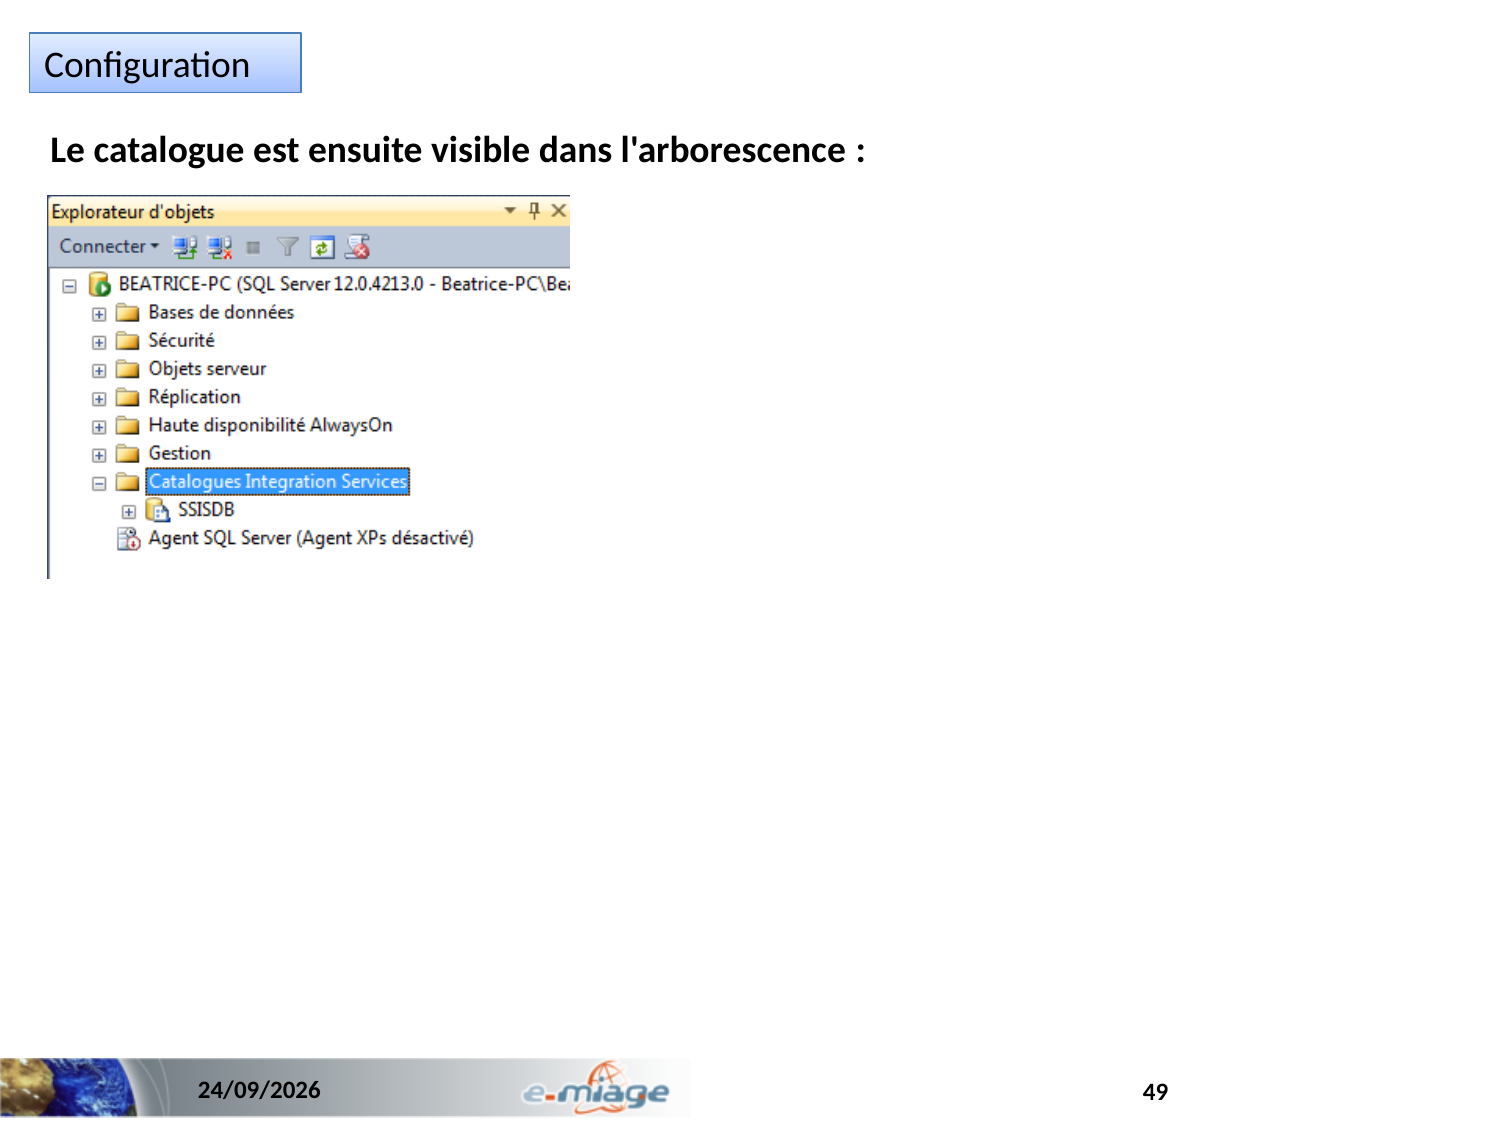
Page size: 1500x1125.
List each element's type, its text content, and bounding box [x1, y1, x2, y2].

picture [47, 195, 570, 579]
text_box Configuration [29, 32, 302, 93]
text_box Le catalogue est ensuite visible dans l'arborescence : [35, 118, 1471, 268]
picture [0, 1058, 691, 1118]
